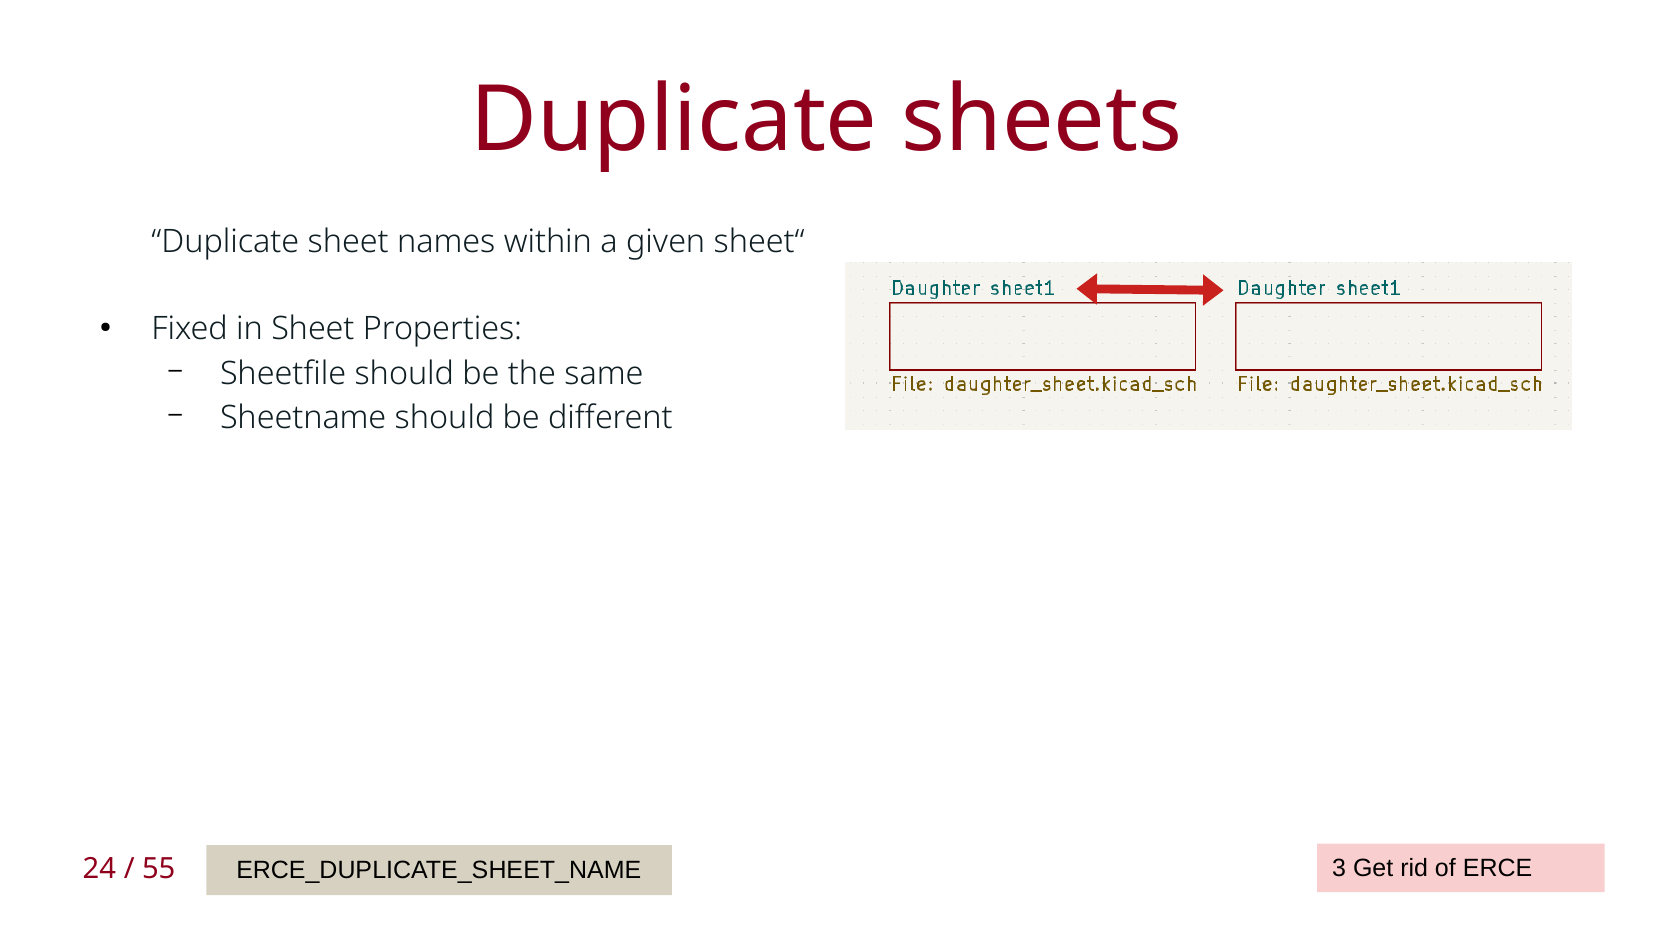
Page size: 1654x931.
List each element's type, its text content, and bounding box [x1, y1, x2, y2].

picture [845, 217, 1572, 475]
title Duplicate sheets [82, 37, 1571, 193]
list “Duplicate sheet names within a given sheet“ Fixed in Sheet Properties: Sheetfile should be the same Sheetname should be different [82, 217, 809, 475]
text_box ERCE_DUPLICATE_SHEET_NAME [206, 845, 672, 896]
text_box 3 Get rid of ERCE [1317, 843, 1605, 893]
